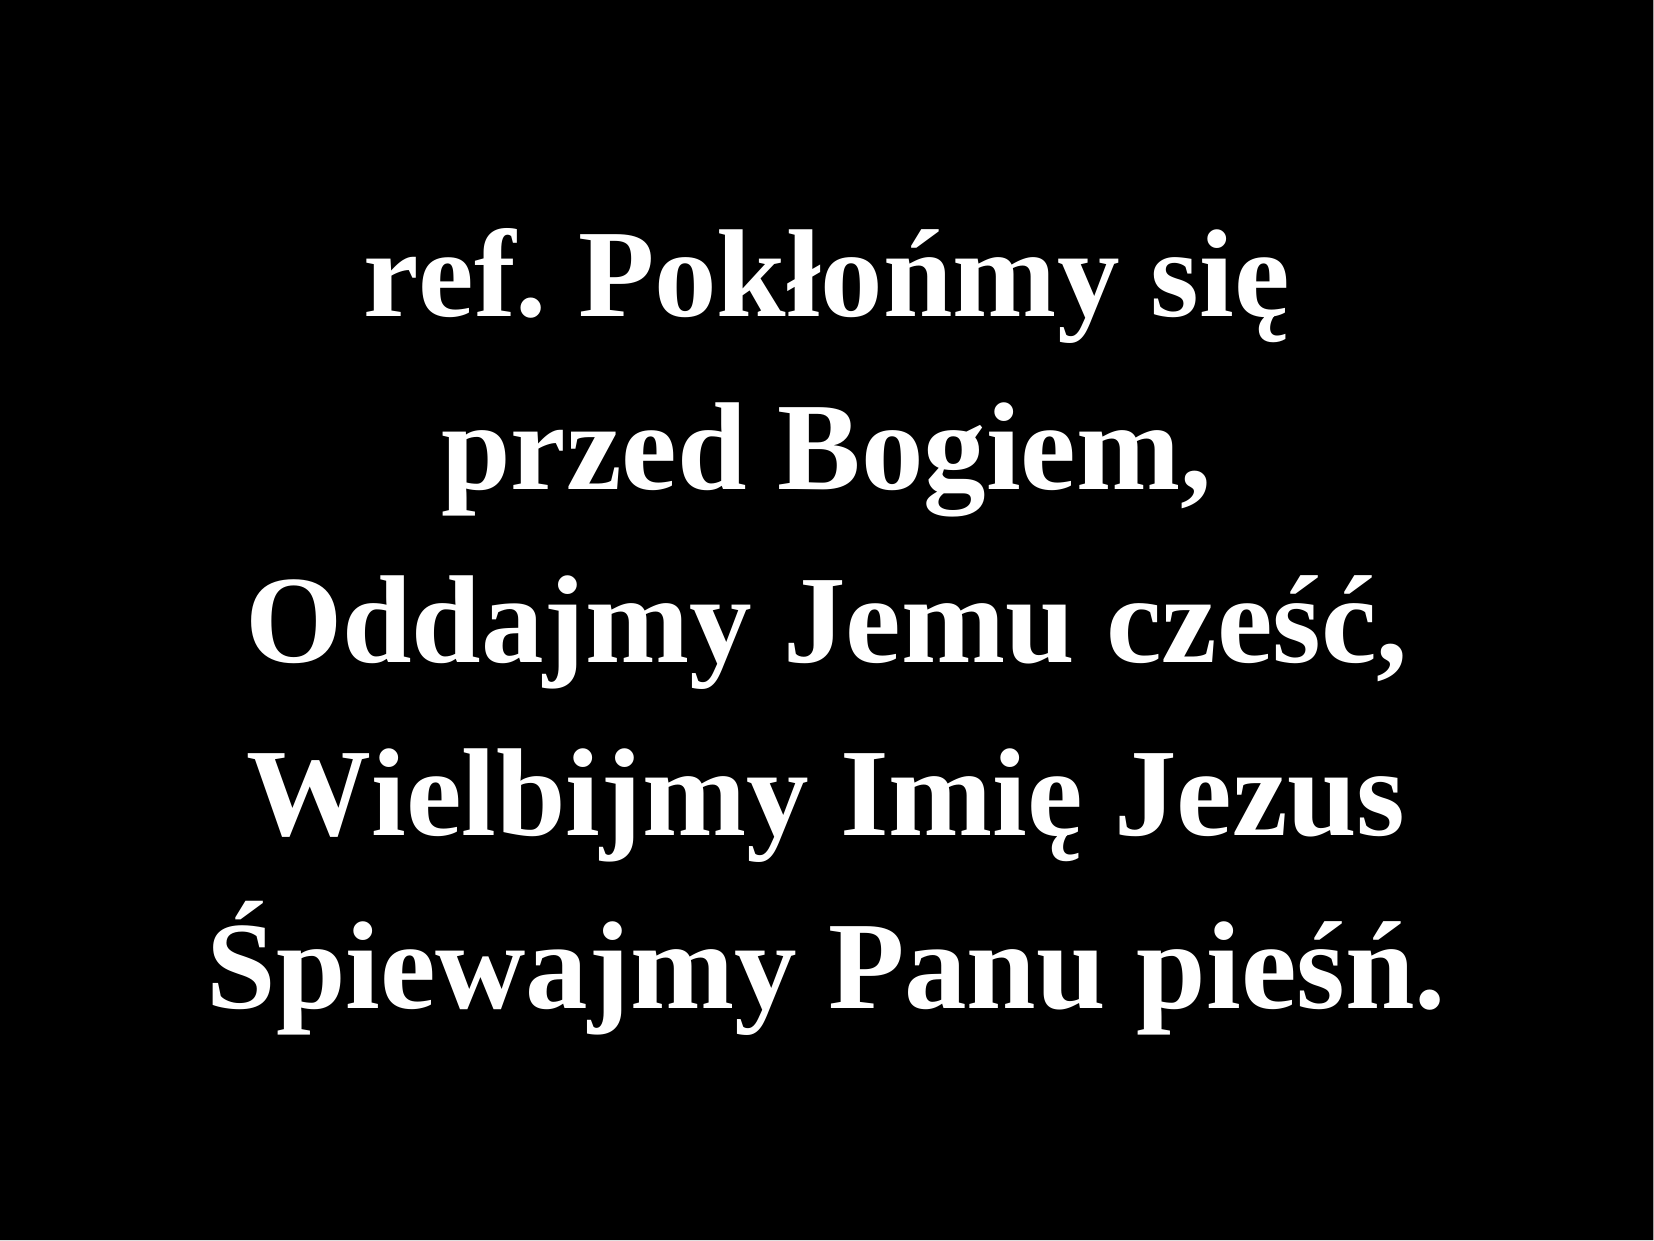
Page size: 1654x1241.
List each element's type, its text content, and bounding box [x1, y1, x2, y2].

title ref. Pokłońmy się ppp przed Bogiem, ppp Oddajmy Jemu cześć, ppp Wielbijmy Imię Jezus ppp Śpiewajmy Panu pieśń. [0, 0, 1654, 1241]
